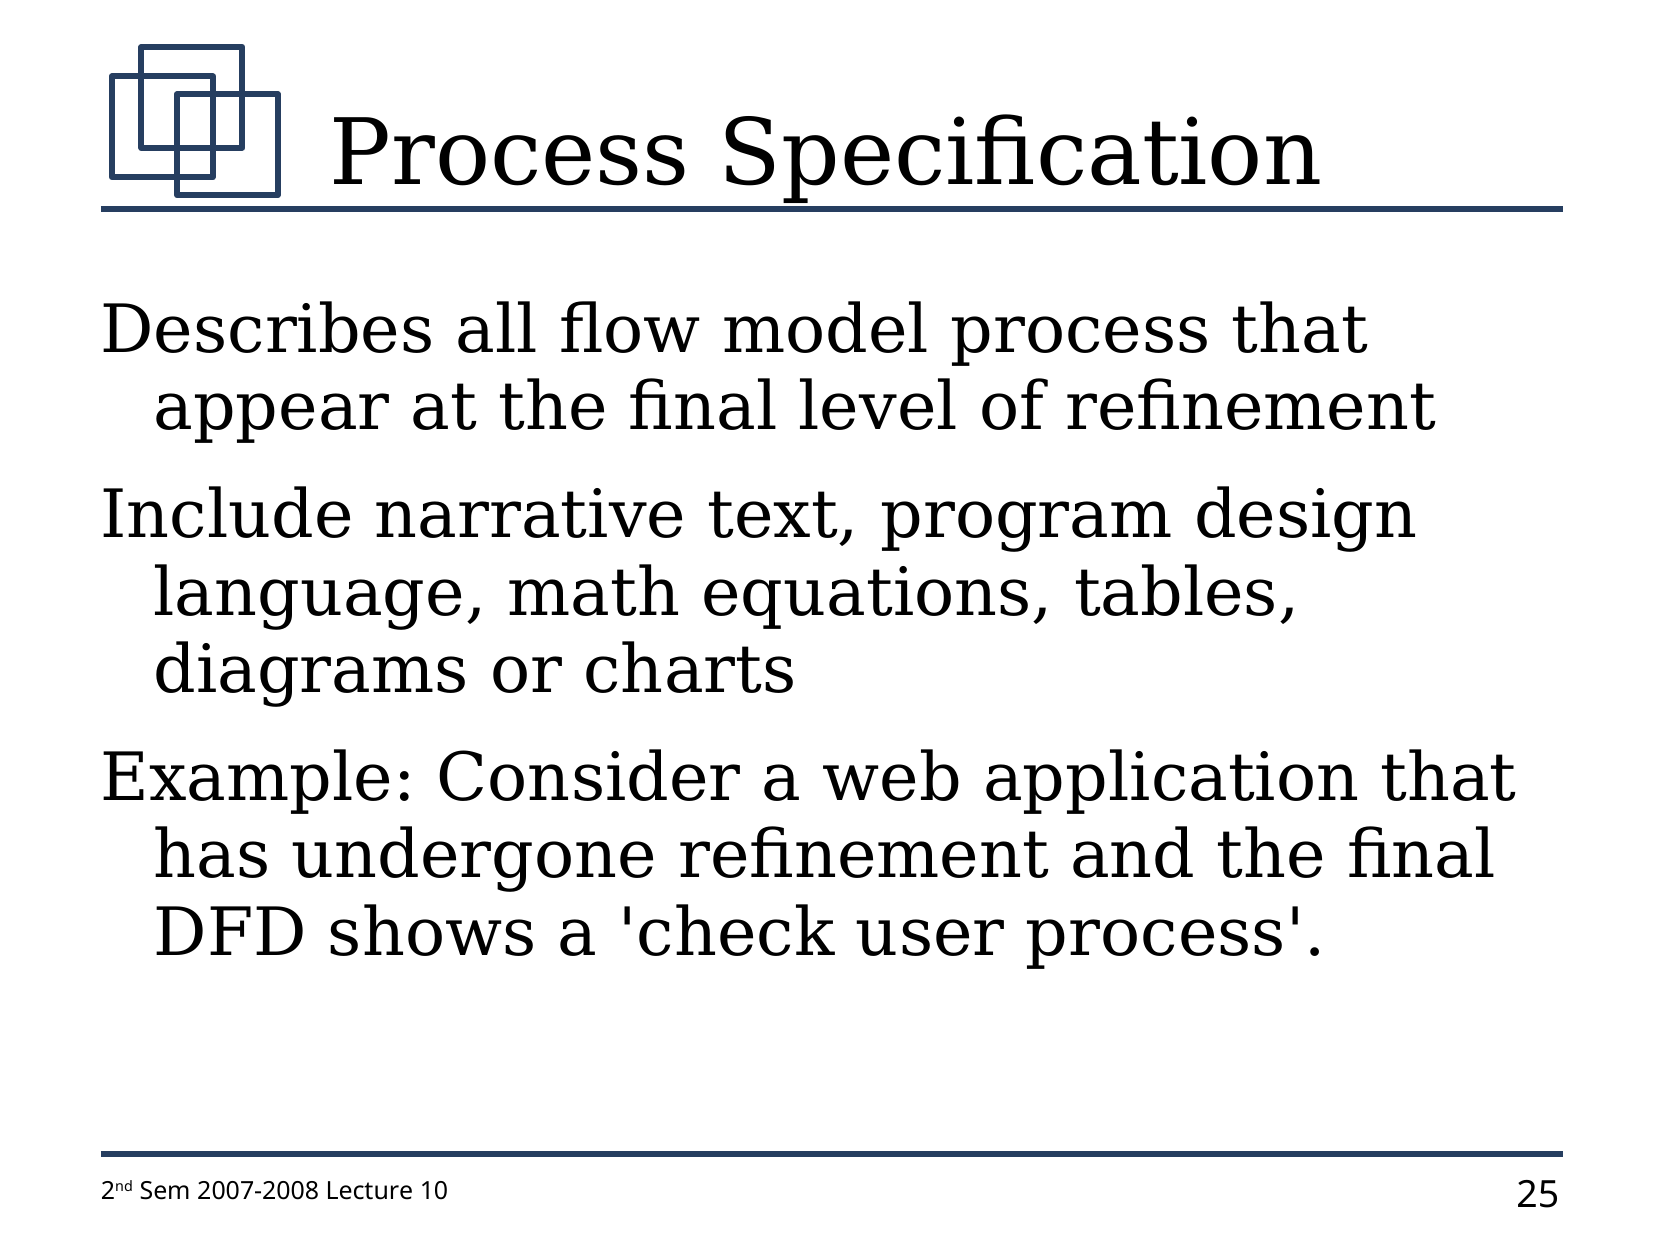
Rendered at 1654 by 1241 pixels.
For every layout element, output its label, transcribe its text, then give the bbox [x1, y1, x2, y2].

list Describes all flow model process that appear at the final level of refinement Include narrative text, program design language, math equations, tables, diagrams or charts Example: Consider a web application that has undergone refinement and the final DFD shows a 'check user process'. [82, 290, 1571, 1109]
title Process Specification [82, 49, 1571, 257]
